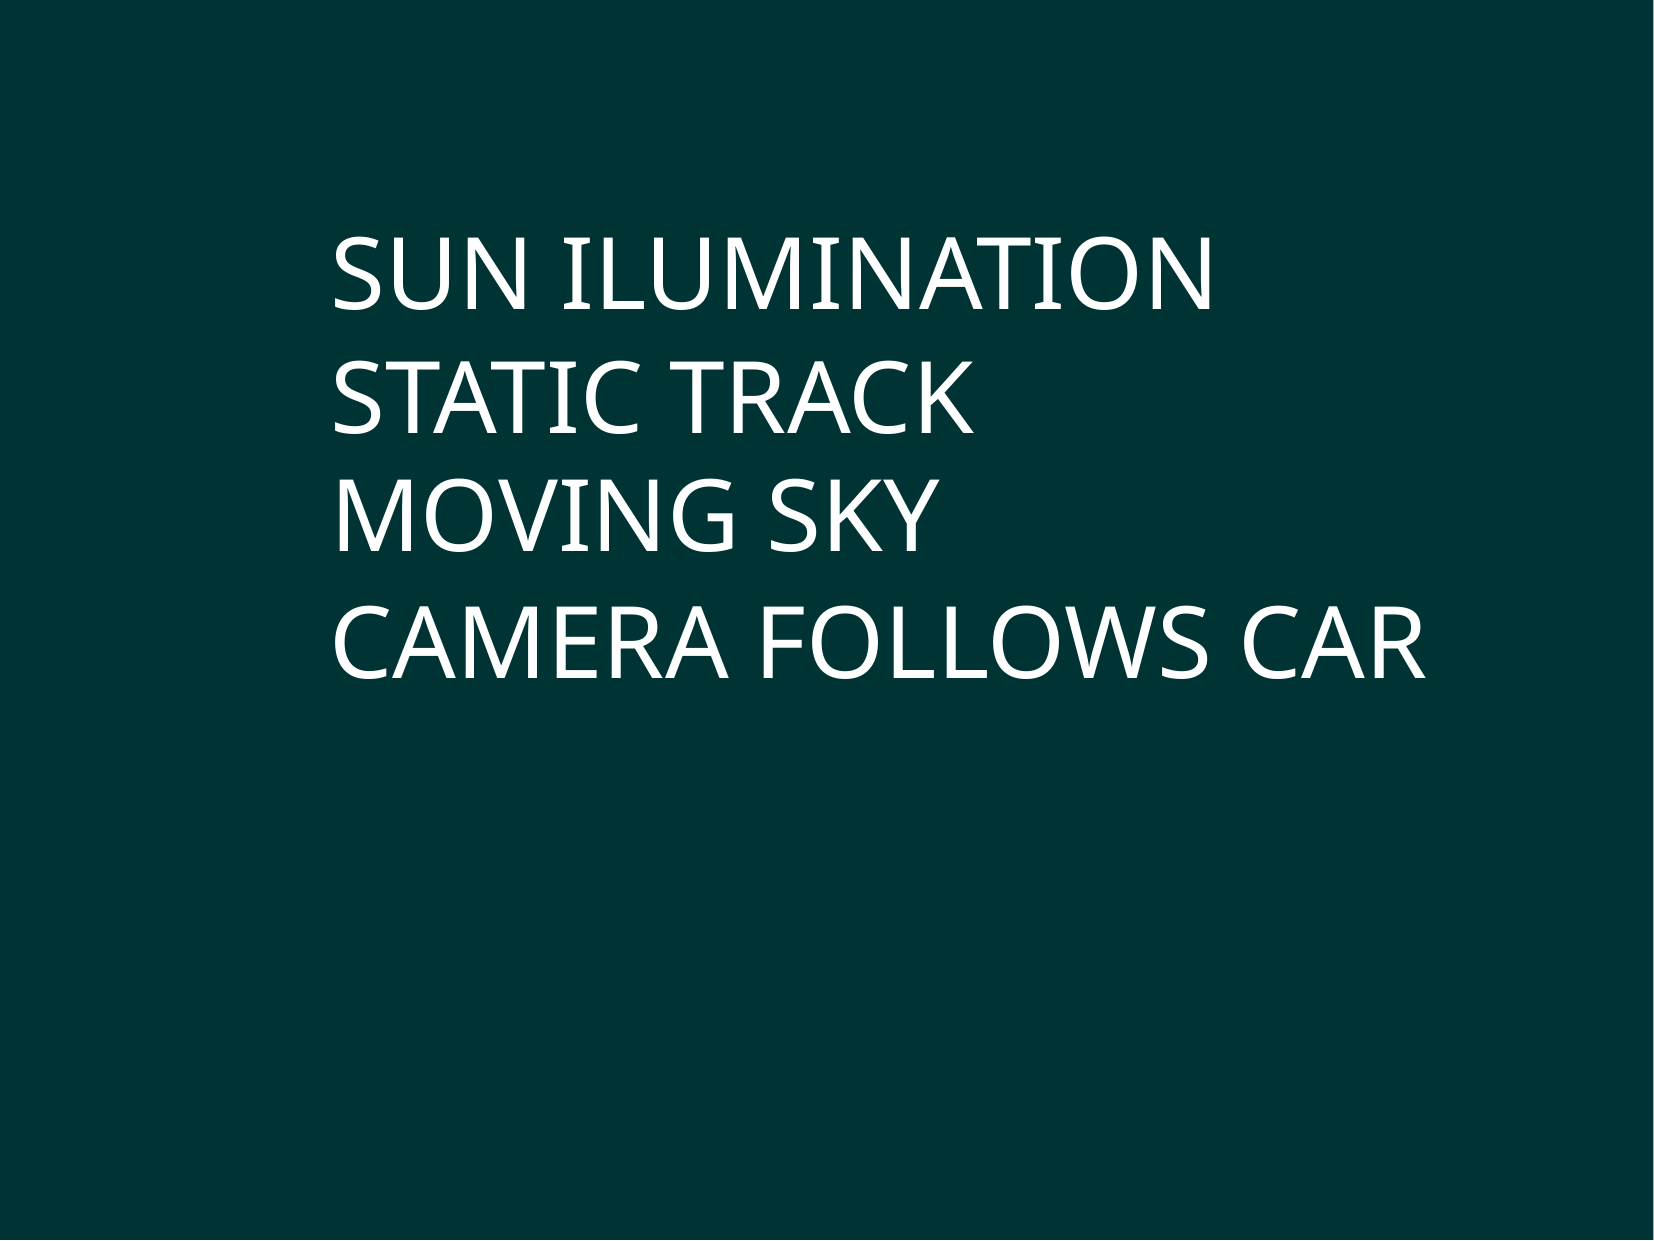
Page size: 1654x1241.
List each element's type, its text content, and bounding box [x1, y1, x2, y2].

text_box CAMERA FOLLOWS CAR [315, 564, 1425, 692]
text_box MOVING SKY [315, 437, 926, 565]
text_box STATIC TRACK [315, 319, 972, 447]
text_box SUN ILUMINATION [315, 195, 1171, 323]
